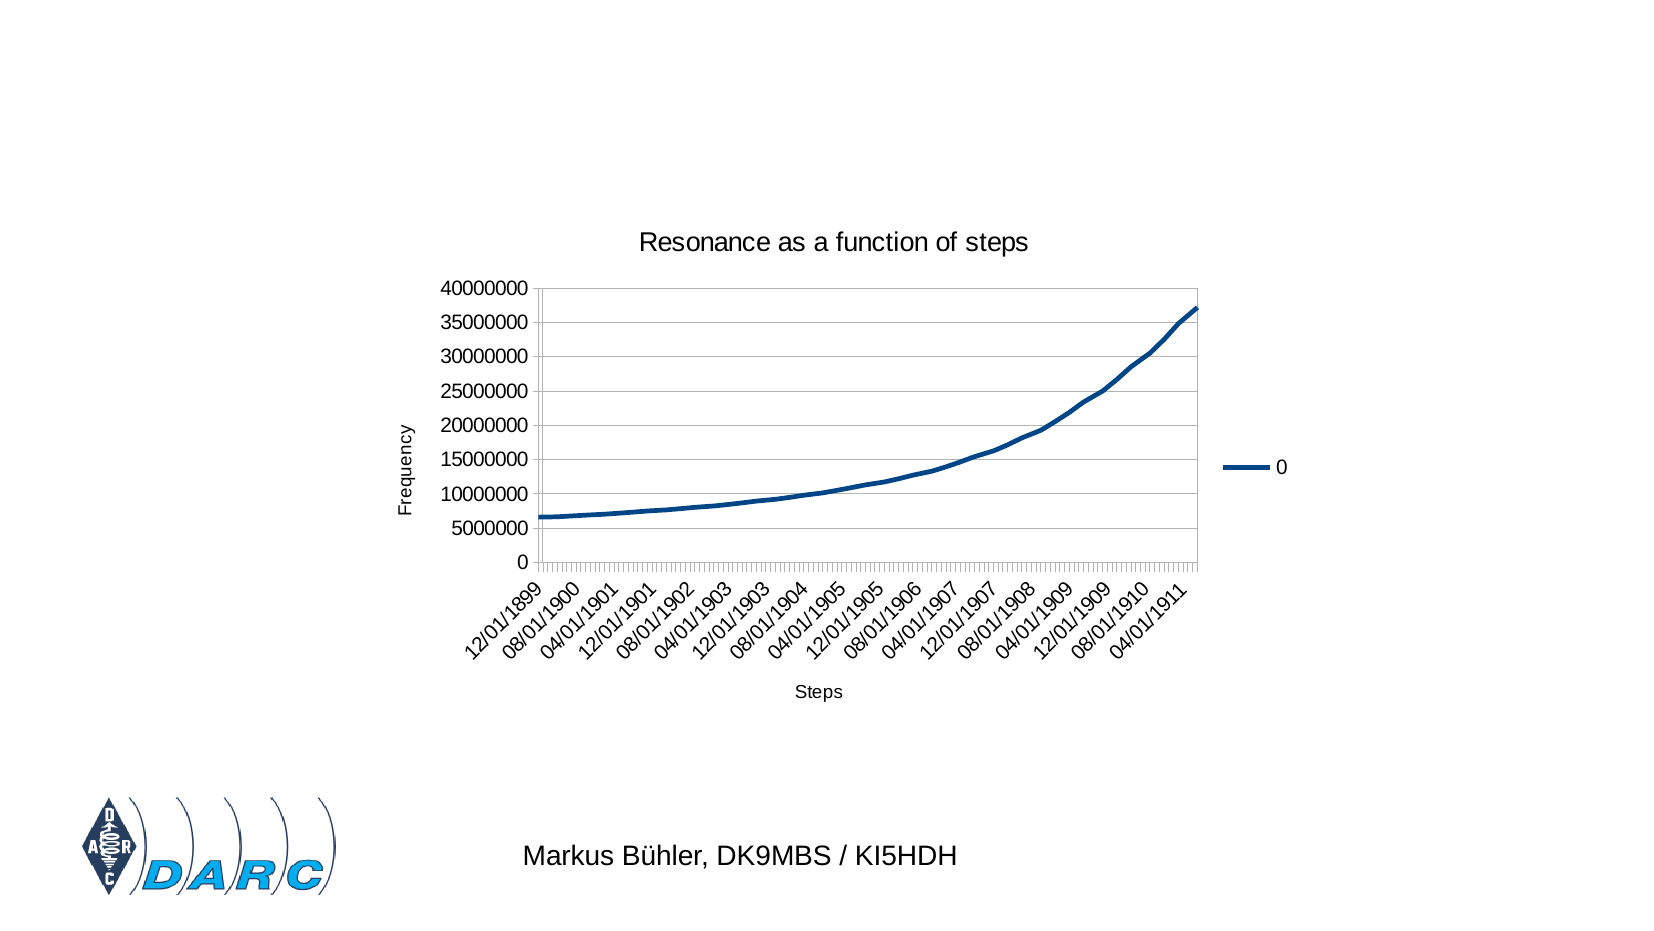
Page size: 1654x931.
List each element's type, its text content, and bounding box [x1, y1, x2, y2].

chart [361, 201, 1307, 734]
picture [82, 797, 336, 895]
text_box Markus Bühler, DK9MBS / KI5HDH [507, 832, 1121, 879]
